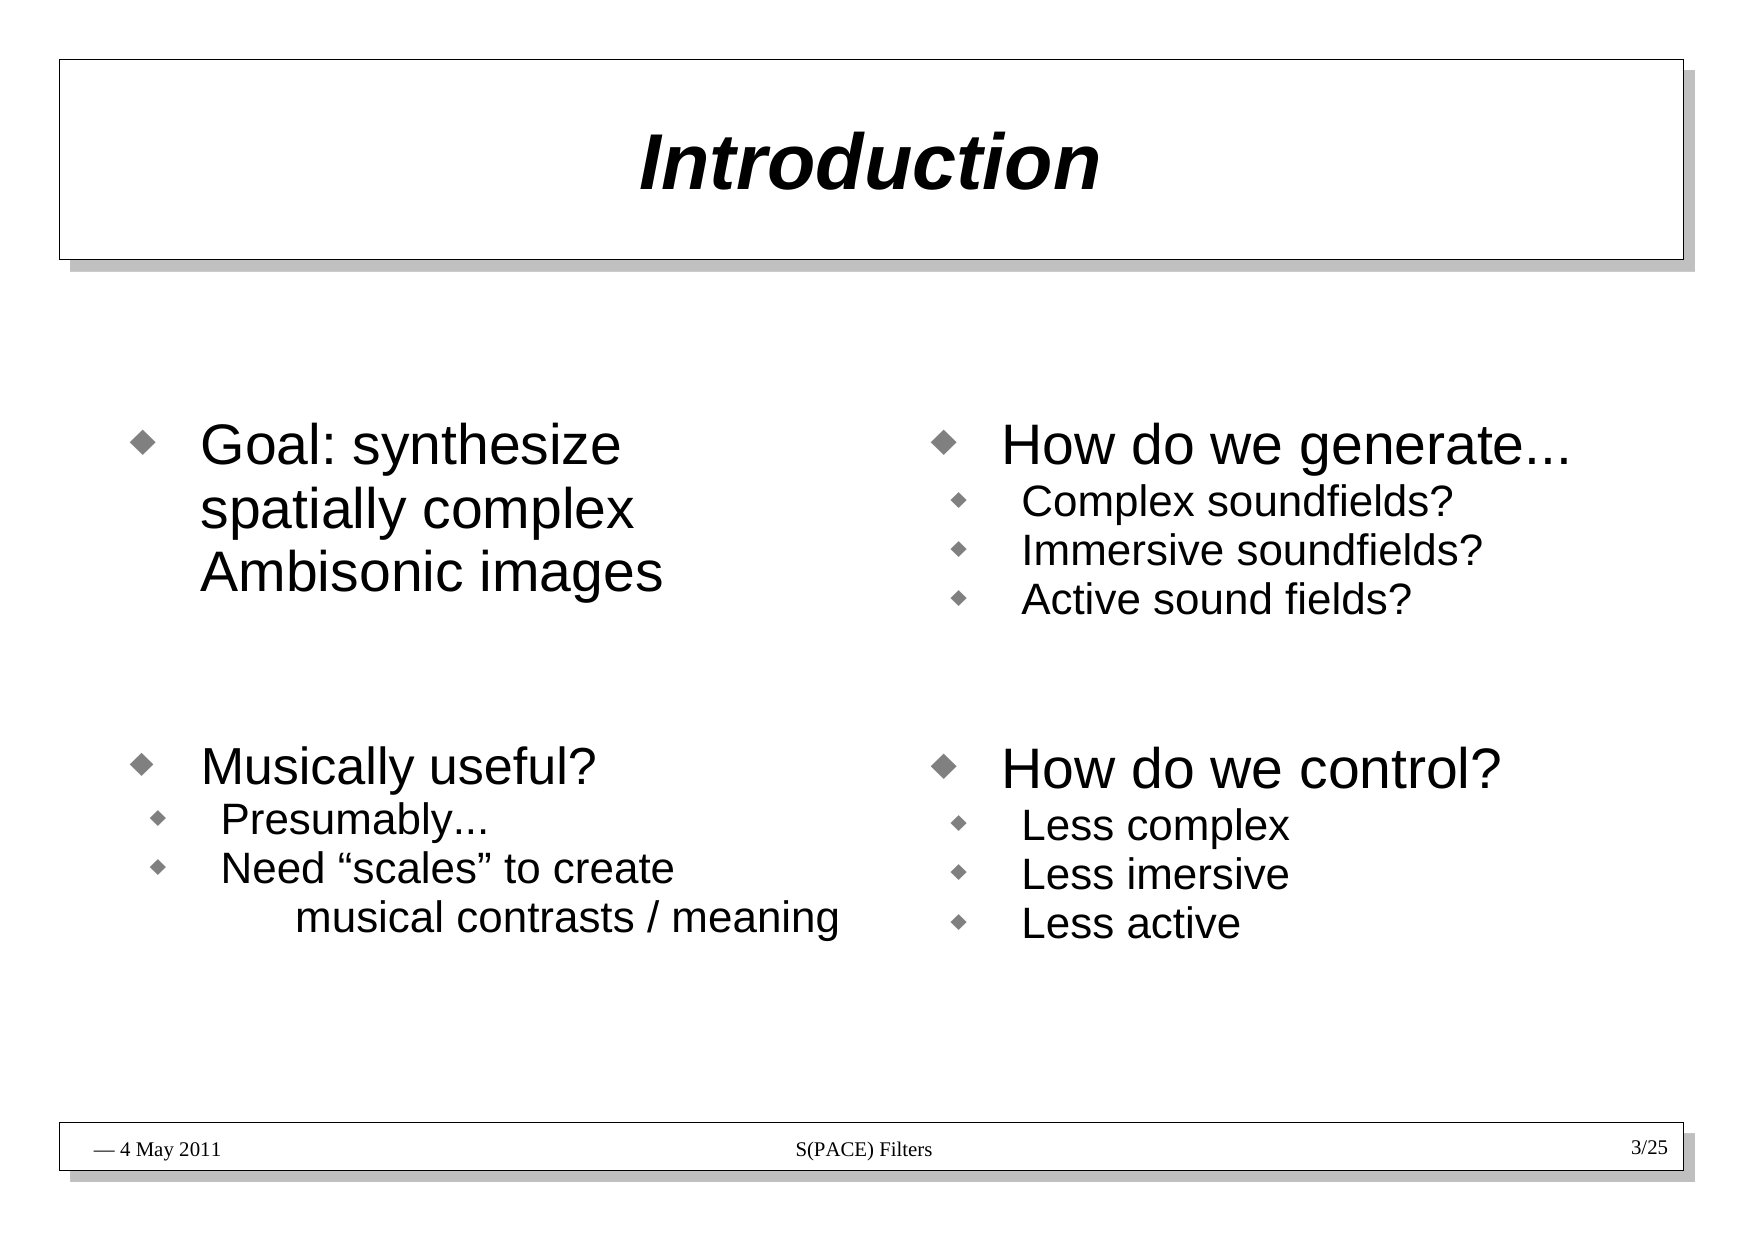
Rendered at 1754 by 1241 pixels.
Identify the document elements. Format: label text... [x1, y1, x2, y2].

list Goal: synthesize spatially complex Ambisonic images [118, 413, 881, 710]
list Musically useful? Presumably... Need “scales” to create musical contrasts / meaning [118, 737, 881, 1033]
list How do we generate... Complex soundfields? Immersive soundfields? Active sound fields? [918, 413, 1682, 710]
list How do we control? Less complex Less imersive Less active [918, 737, 1682, 1033]
title Introduction [59, 59, 1684, 266]
